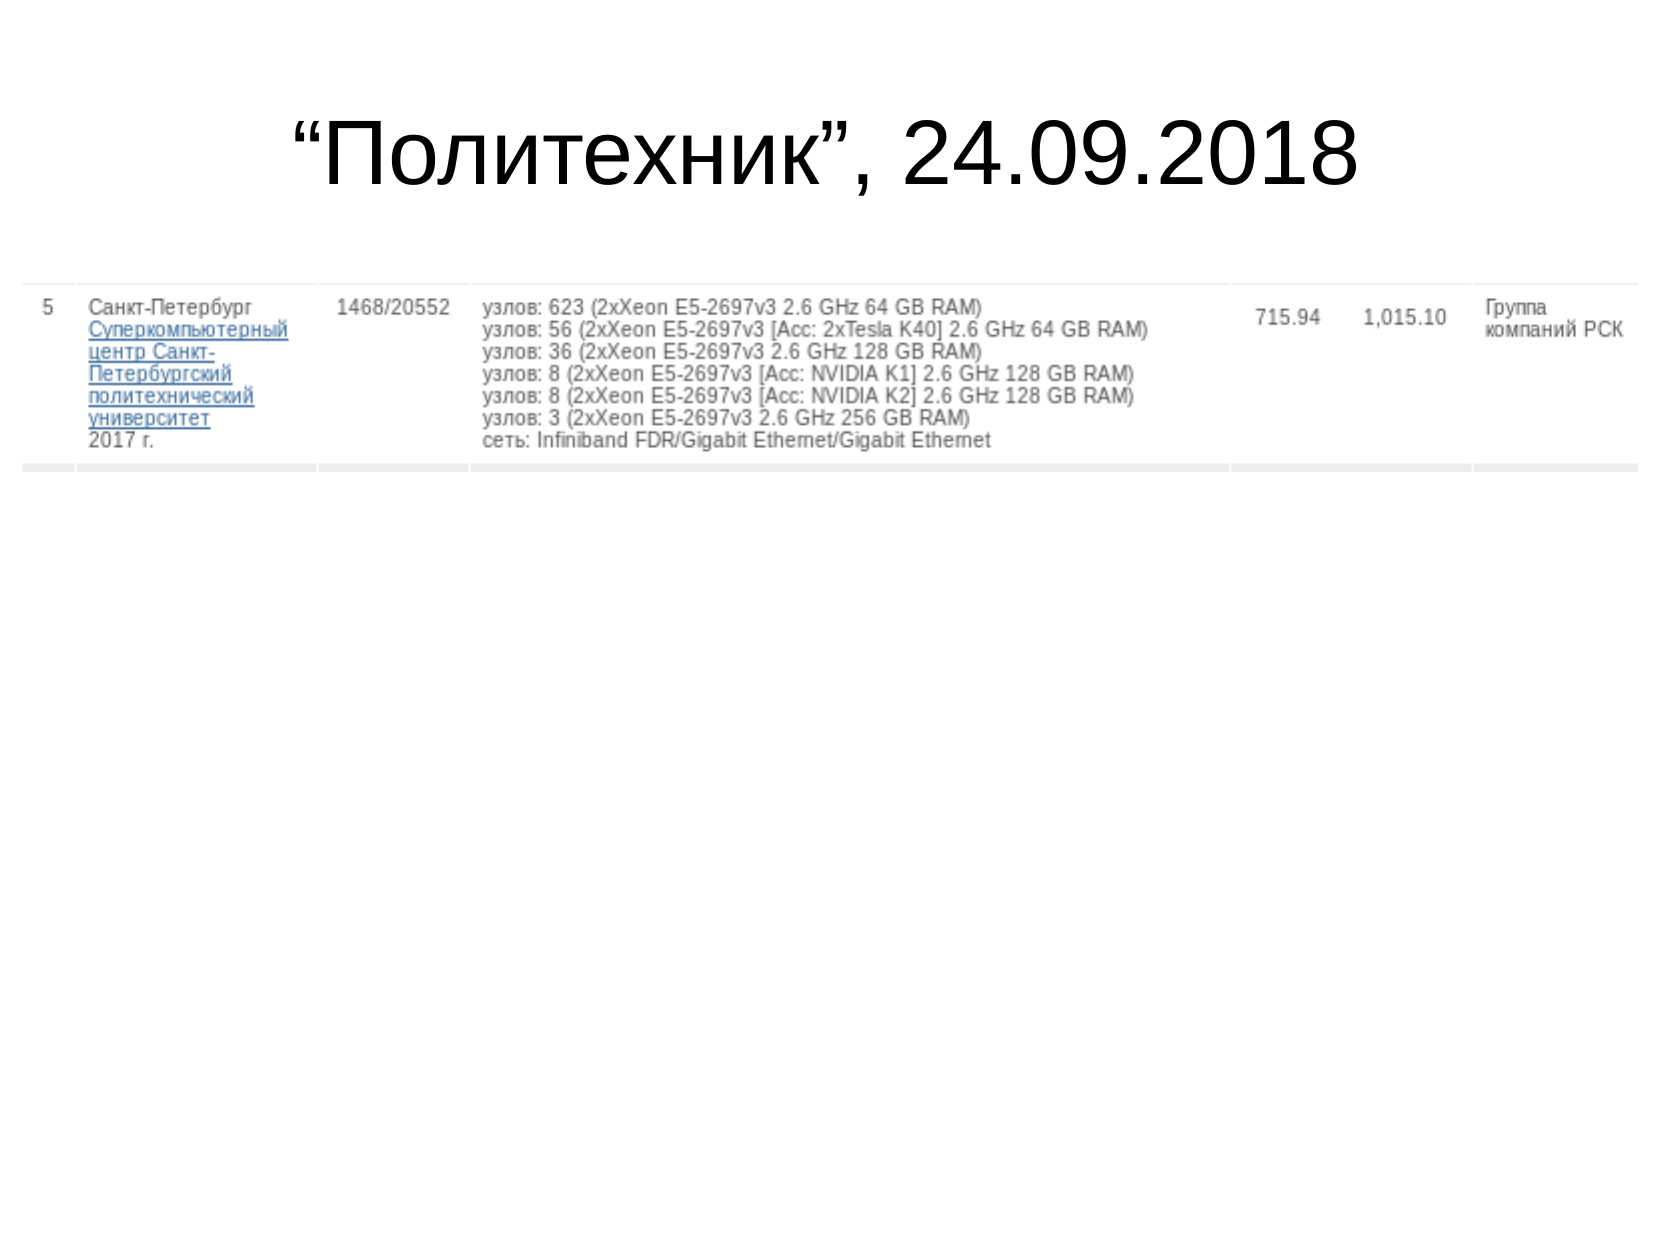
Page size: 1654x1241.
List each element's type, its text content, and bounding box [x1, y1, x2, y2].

picture [17, 283, 1638, 472]
title “Политехник”, 24.09.2018 [82, 49, 1571, 257]
